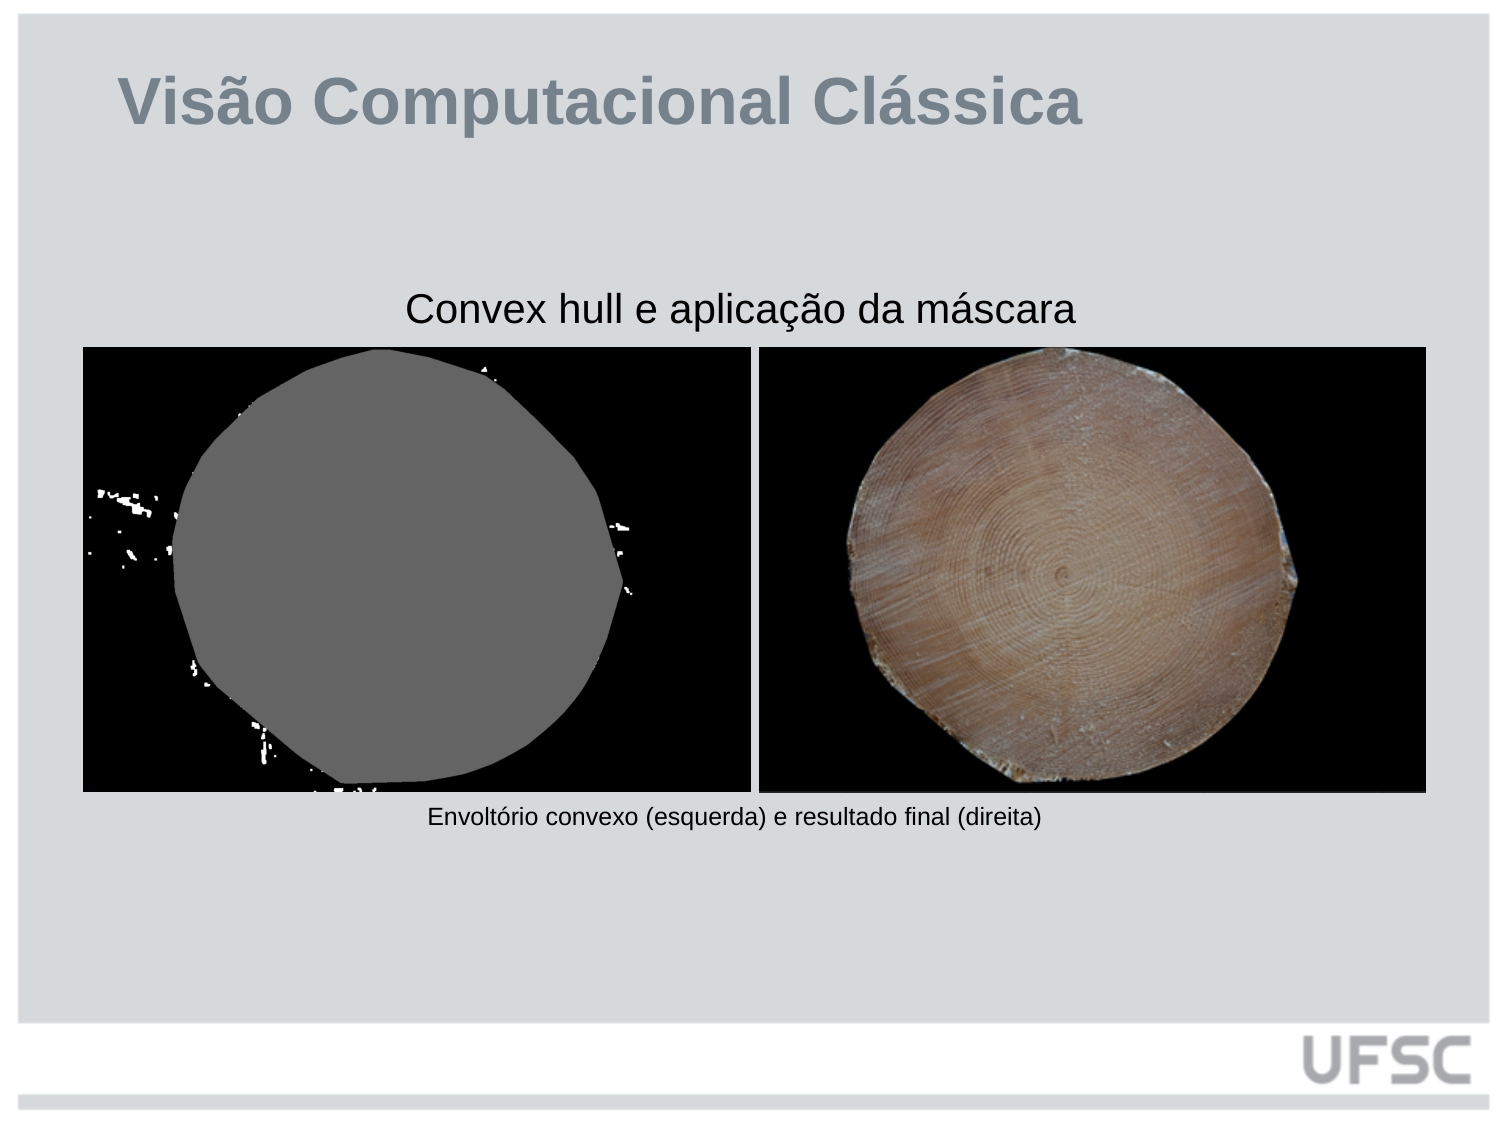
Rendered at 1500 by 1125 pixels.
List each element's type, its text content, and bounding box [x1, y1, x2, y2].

text_box Visão Computacional Clássica [103, 59, 1397, 278]
text_box Convex hull e aplicação da máscara [390, 266, 1500, 521]
text_box Envoltório convexo (esquerda) e resultado final (direita) [412, 792, 1500, 835]
picture [0, 0, 1500, 1125]
